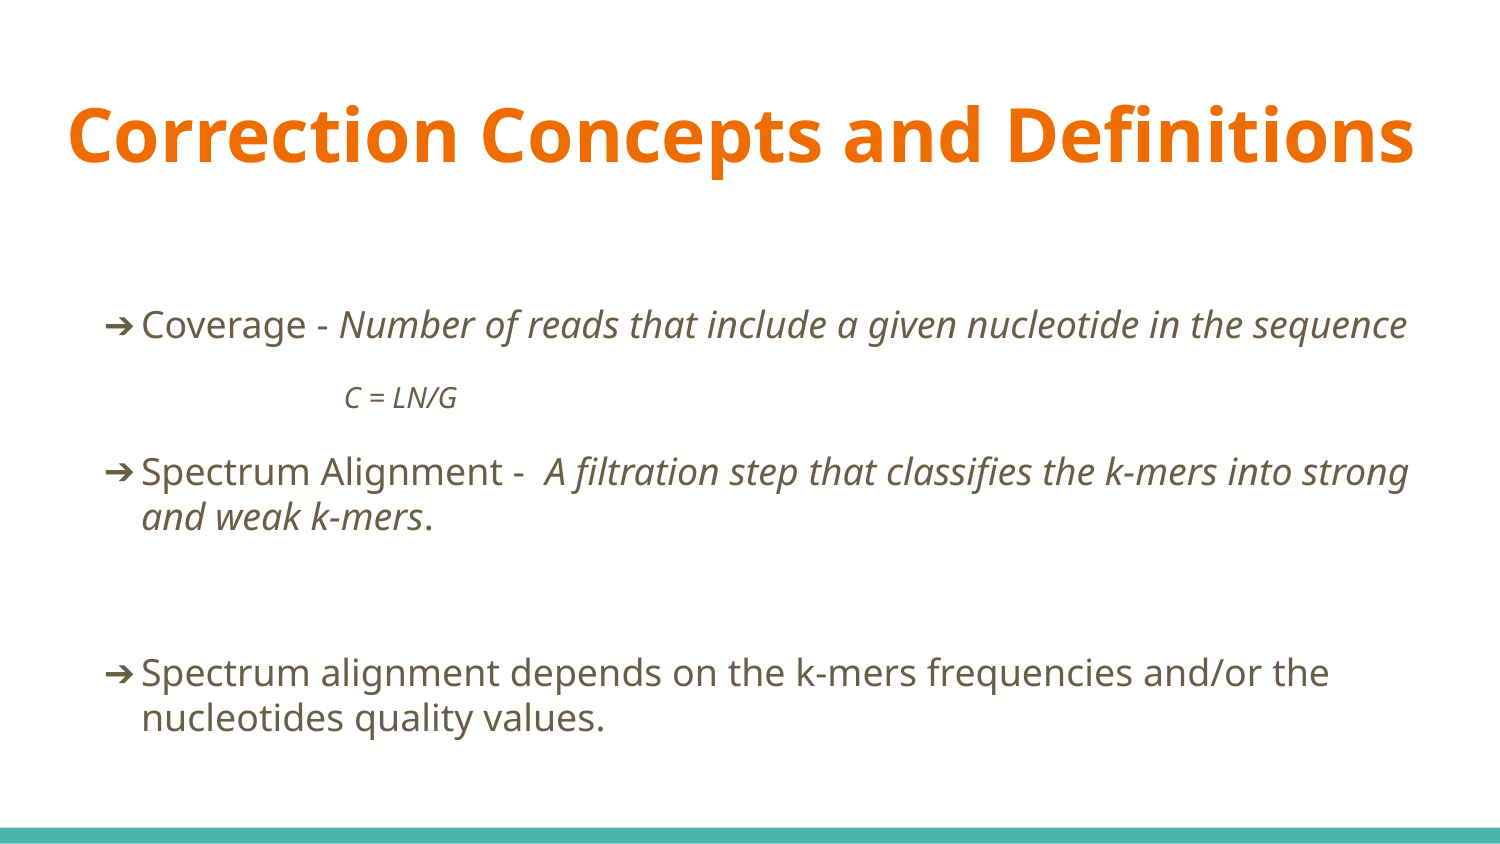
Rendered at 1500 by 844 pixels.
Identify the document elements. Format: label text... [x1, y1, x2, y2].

list Coverage - Number of reads that include a given nucleotide in the sequence C = LN/G Spectrum Alignment - A filtration step that classifies the k-mers into strong and weak k-mers. Spectrum alignment depends on the k-mers frequencies and/or the nucleotides quality values. [51, 207, 1449, 750]
title Correction Concepts and Definitions [51, 72, 1449, 189]
